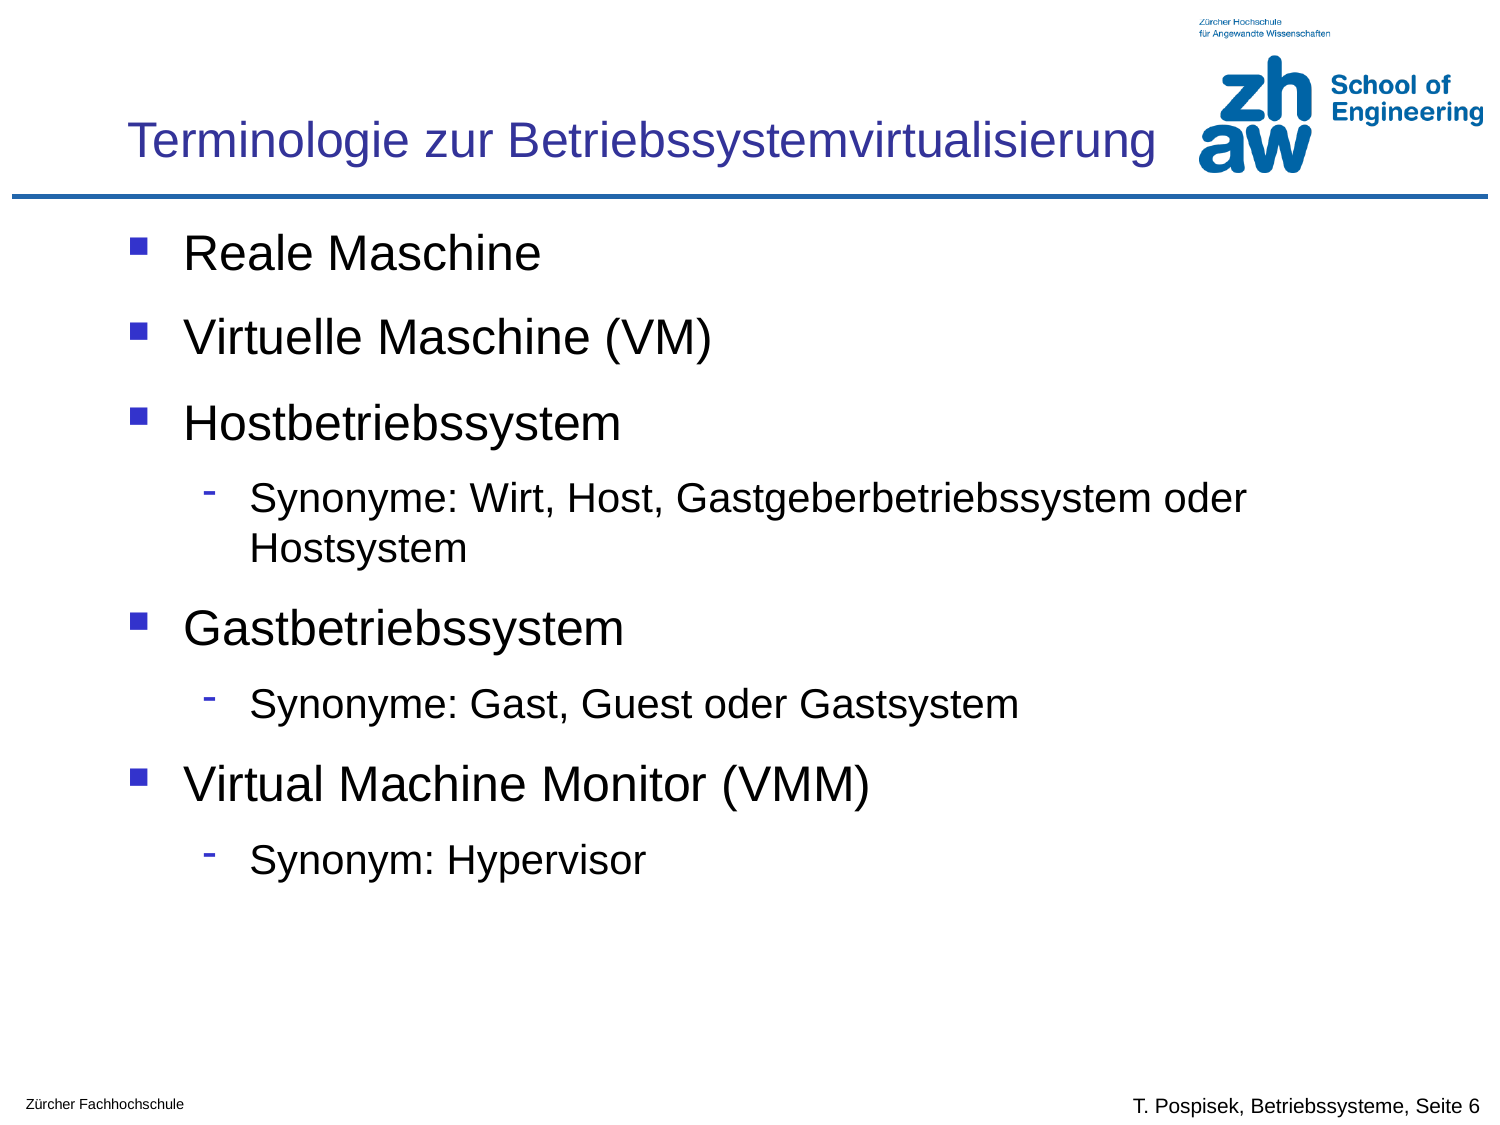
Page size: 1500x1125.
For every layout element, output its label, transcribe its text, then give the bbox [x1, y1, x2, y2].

list Reale Maschine Virtuelle Maschine (VM) Hostbetriebssystem Synonyme: Wirt, Host, Gastgeberbetriebssystem oder Hostsystem Gastbetriebssystem Synonyme: Gast, Guest oder Gastsystem Virtual Machine Monitor (VMM) Synonym: Hypervisor [112, 212, 1388, 1047]
picture [1199, 19, 1483, 173]
title Terminologie zur Betriebssystemvirtualisierung [112, 50, 1391, 175]
